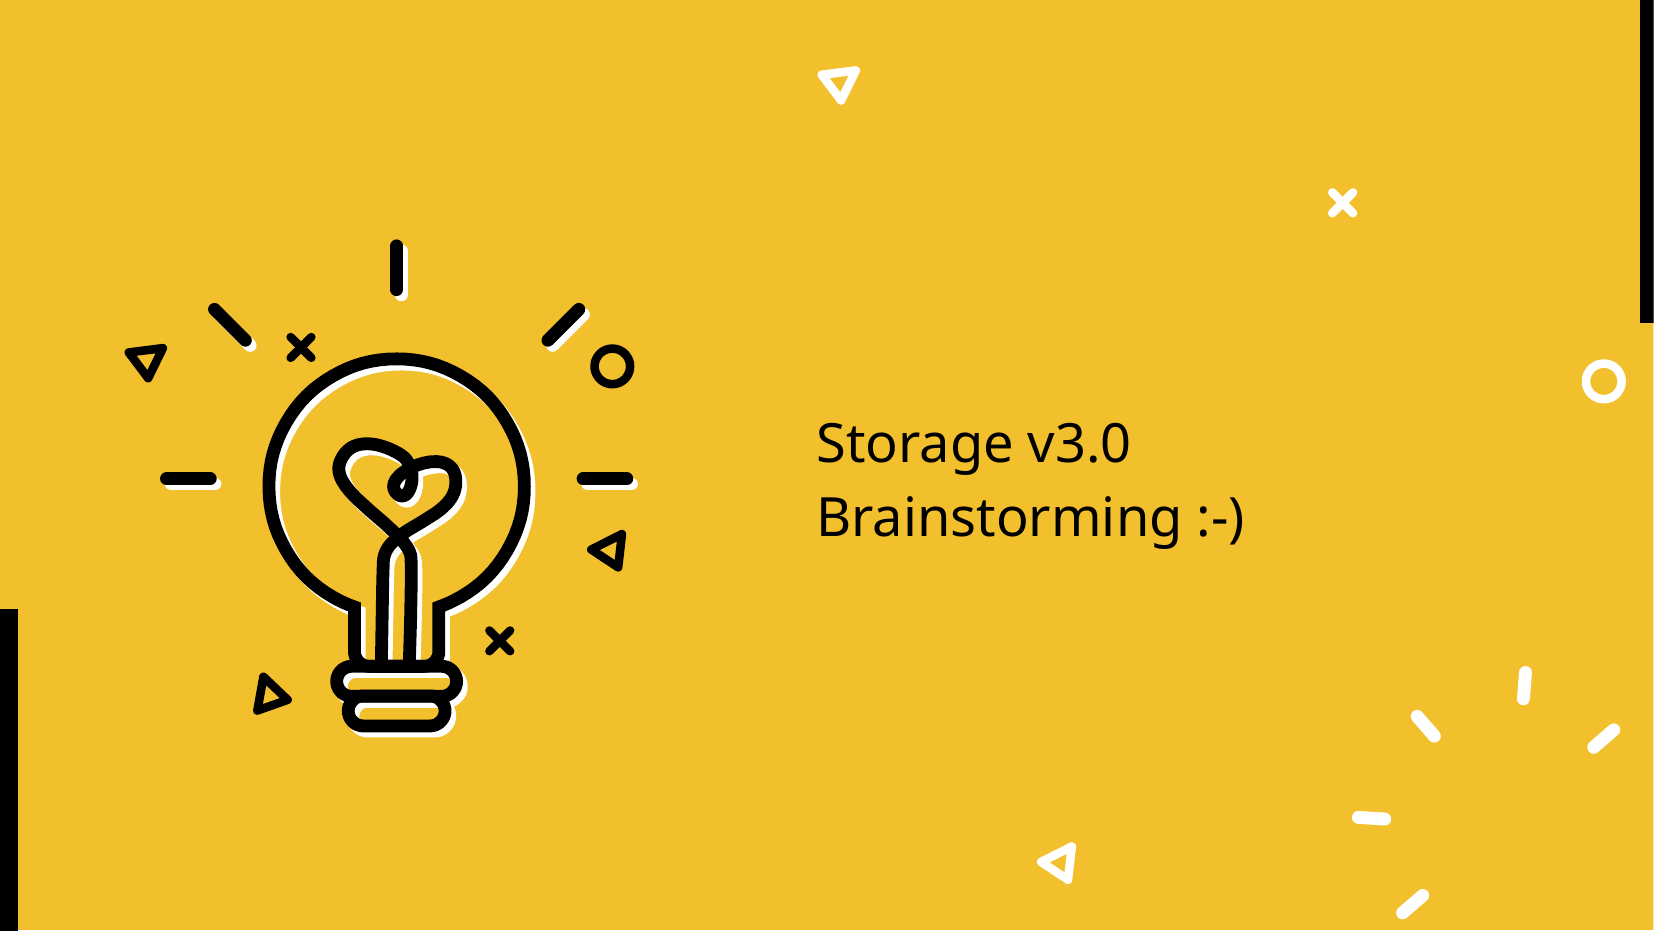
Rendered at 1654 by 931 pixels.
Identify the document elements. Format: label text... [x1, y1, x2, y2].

title Storage v3.0 Brainstorming :-) [816, 404, 1454, 553]
